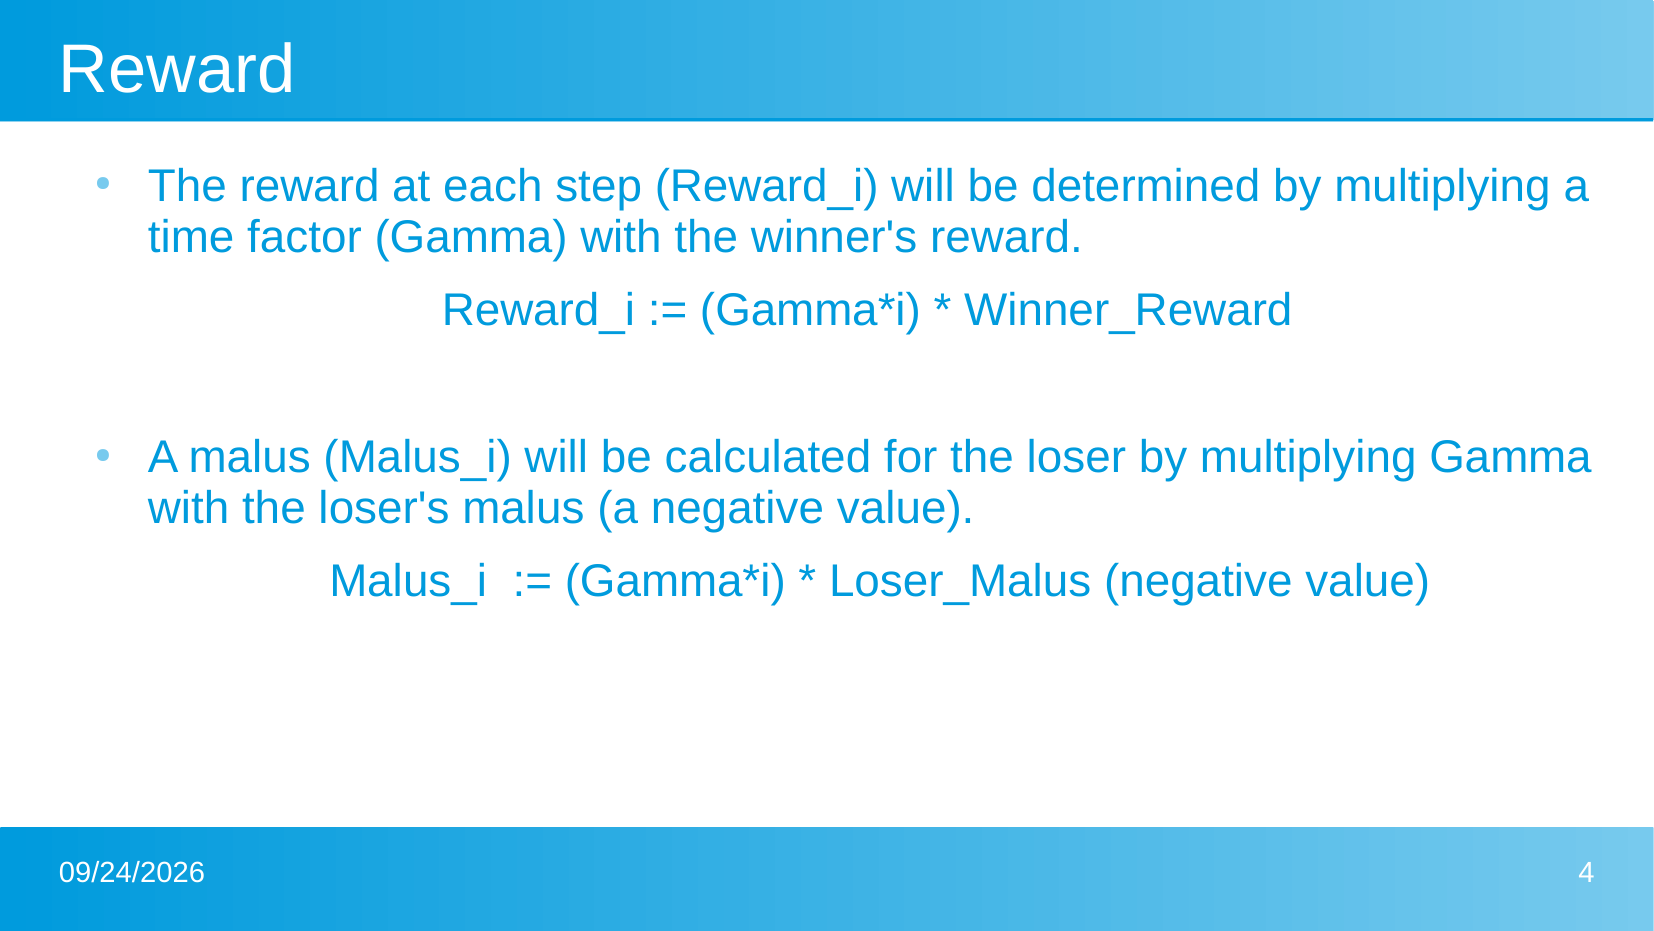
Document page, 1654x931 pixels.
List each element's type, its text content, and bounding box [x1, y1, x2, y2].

title Reward [59, 29, 1595, 108]
list The reward at each step (Reward_i) will be determined by multiplying a time factor (Gamma) with the winner's reward. Reward_i := (Gamma*i) * Winner_Reward A malus (Malus_i) will be calculated for the loser by multiplying Gamma with the loser's malus (a negative value). Malus_i := (Gamma*i) * Loser_Malus (negative value) [77, 159, 1613, 751]
